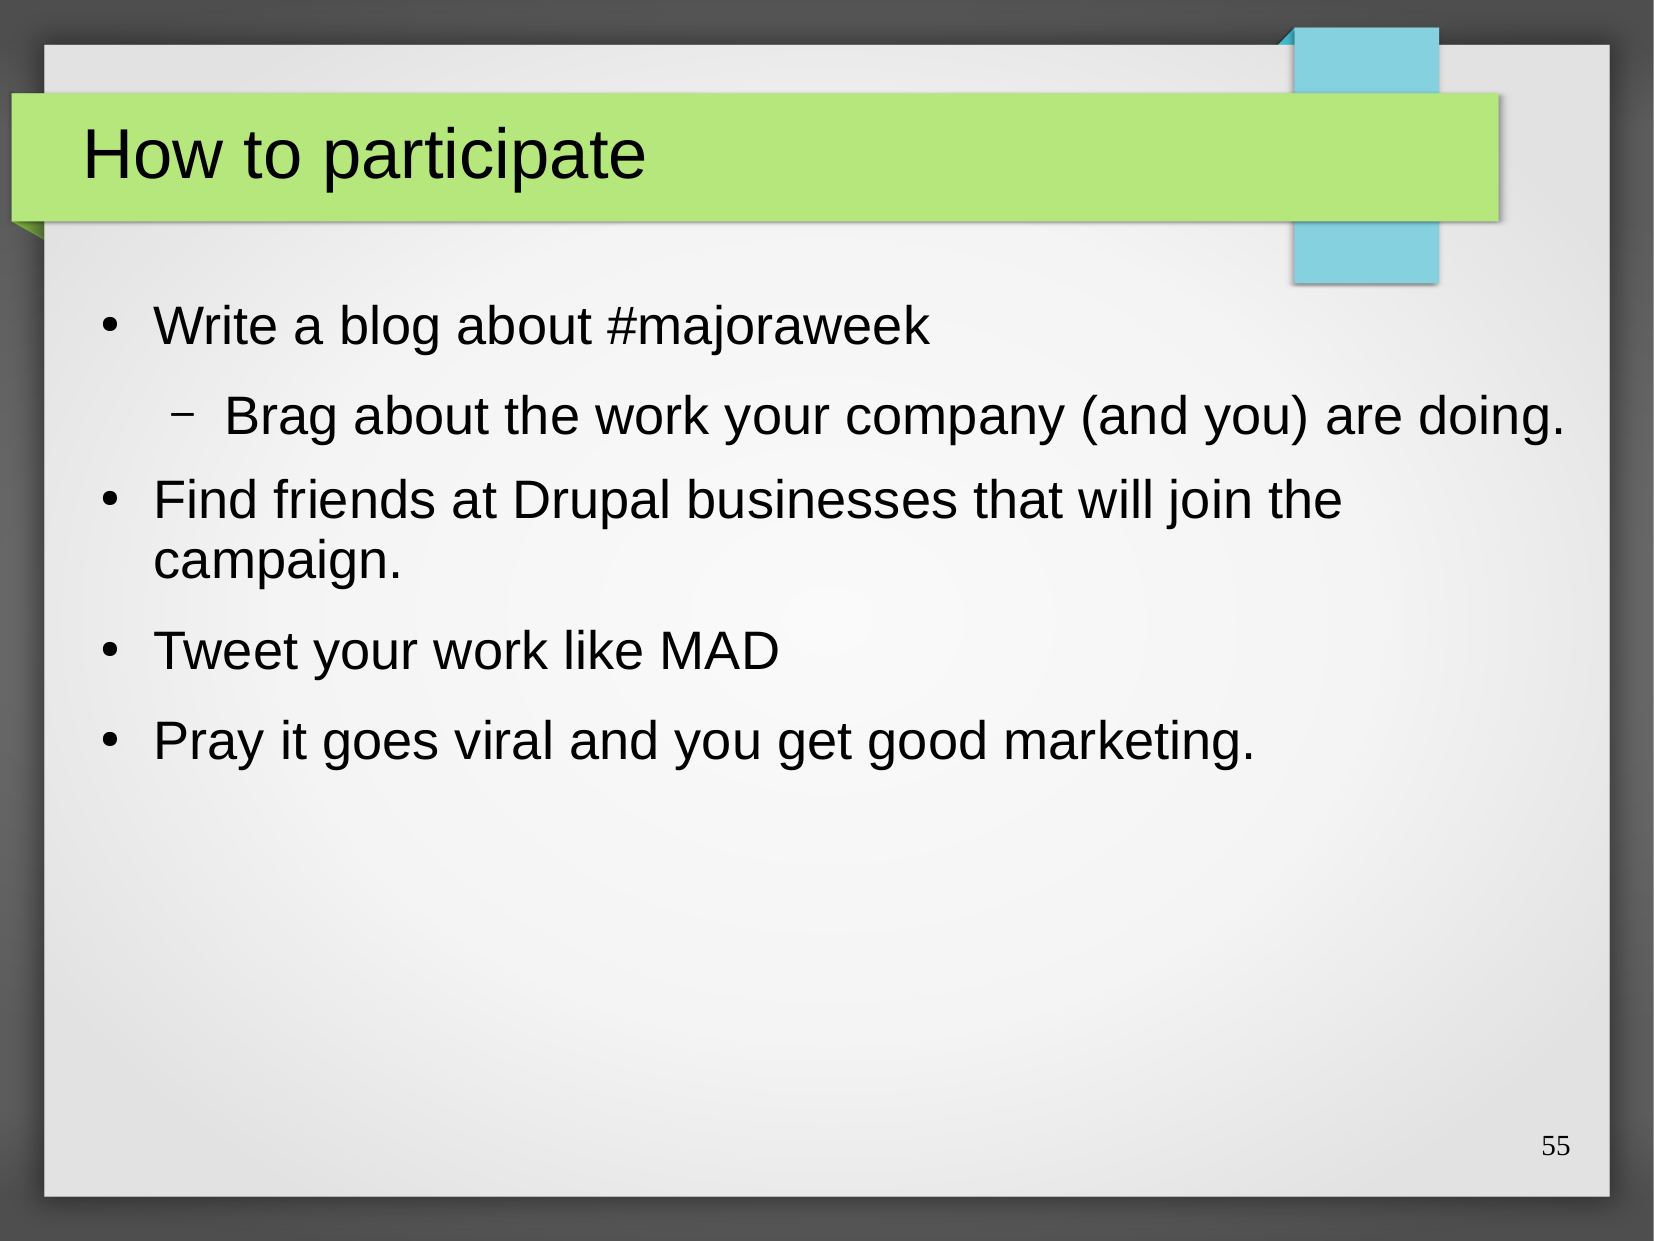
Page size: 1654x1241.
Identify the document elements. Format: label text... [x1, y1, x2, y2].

title How to participate [82, 94, 1264, 213]
picture [0, 0, 1654, 1241]
list Write a blog about #majoraweek Brag about the work your company (and you) are doing. Find friends at Drupal businesses that will join the campaign. Tweet your work like MAD Pray it goes viral and you get good marketing. [82, 295, 1571, 1015]
